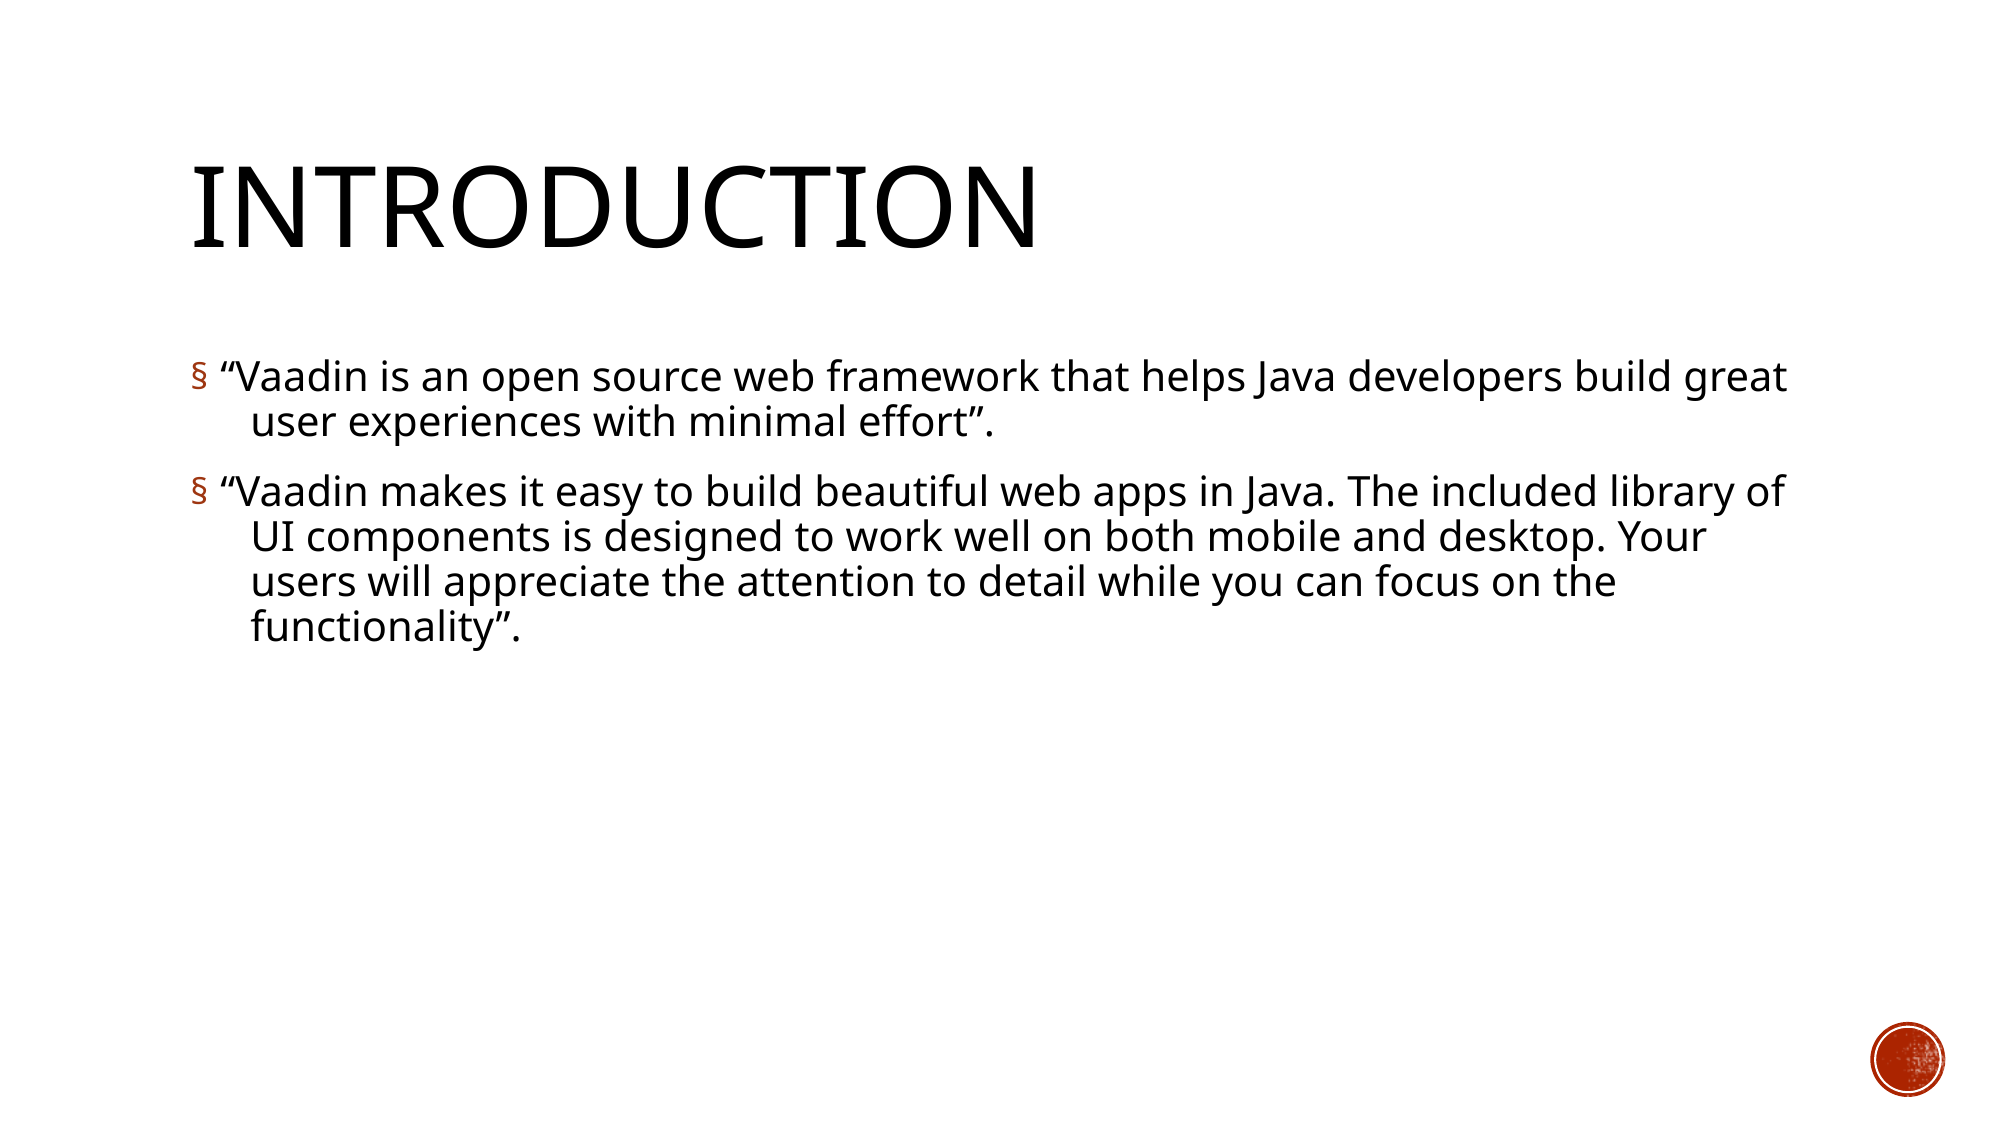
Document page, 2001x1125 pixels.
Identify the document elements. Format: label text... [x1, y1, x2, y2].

list “Vaadin is an open source web framework that helps Java developers build great user experiences with minimal effort”. “Vaadin makes it easy to build beautiful web apps in Java. The included library of UI components is designed to work well on both mobile and desktop. Your users will appreciate the attention to detail while you can focus on the functionality”. [175, 348, 1826, 1013]
title Introduction [175, 79, 1826, 344]
